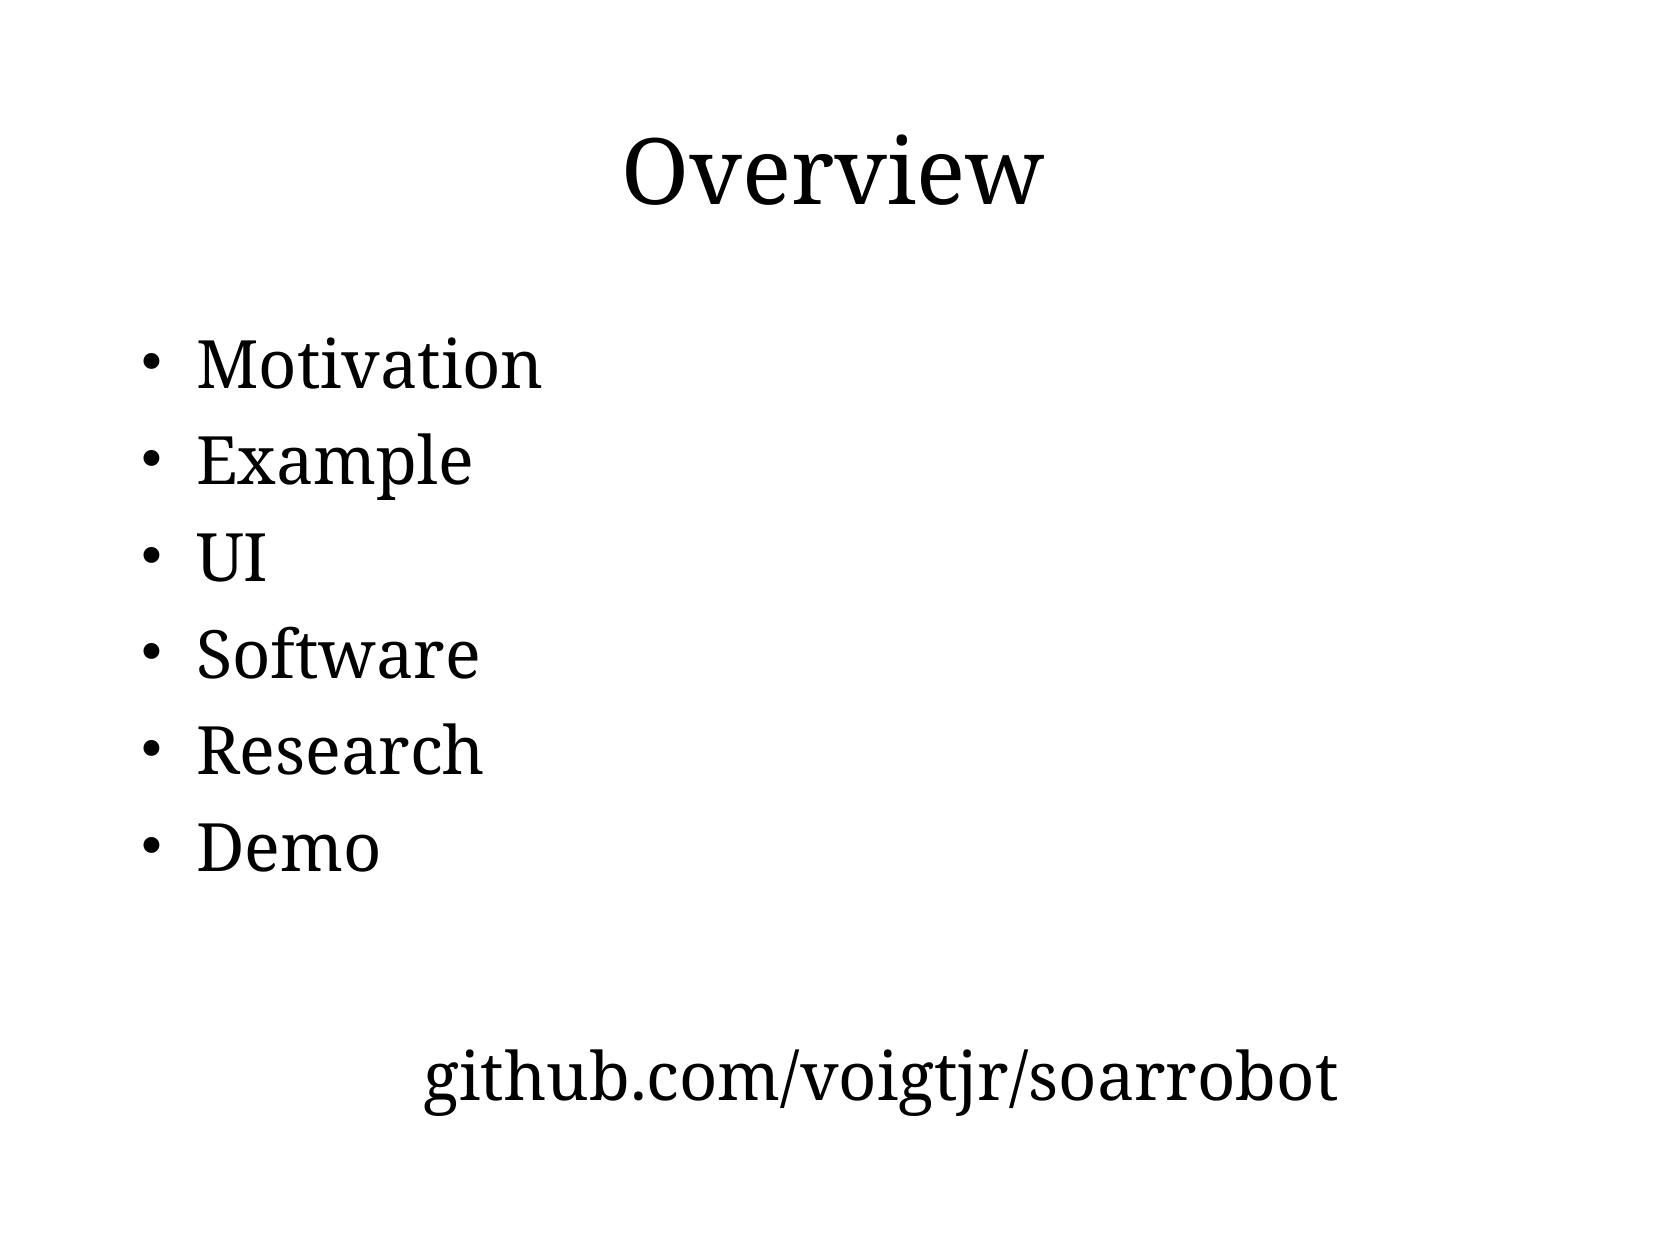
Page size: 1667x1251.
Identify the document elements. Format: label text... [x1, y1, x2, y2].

text_box github.com/voigtjr/soarrobot [408, 1026, 1313, 1122]
list Motivation Example UI Software Research Demo [124, 313, 1542, 1139]
title Overview [124, 63, 1542, 273]
